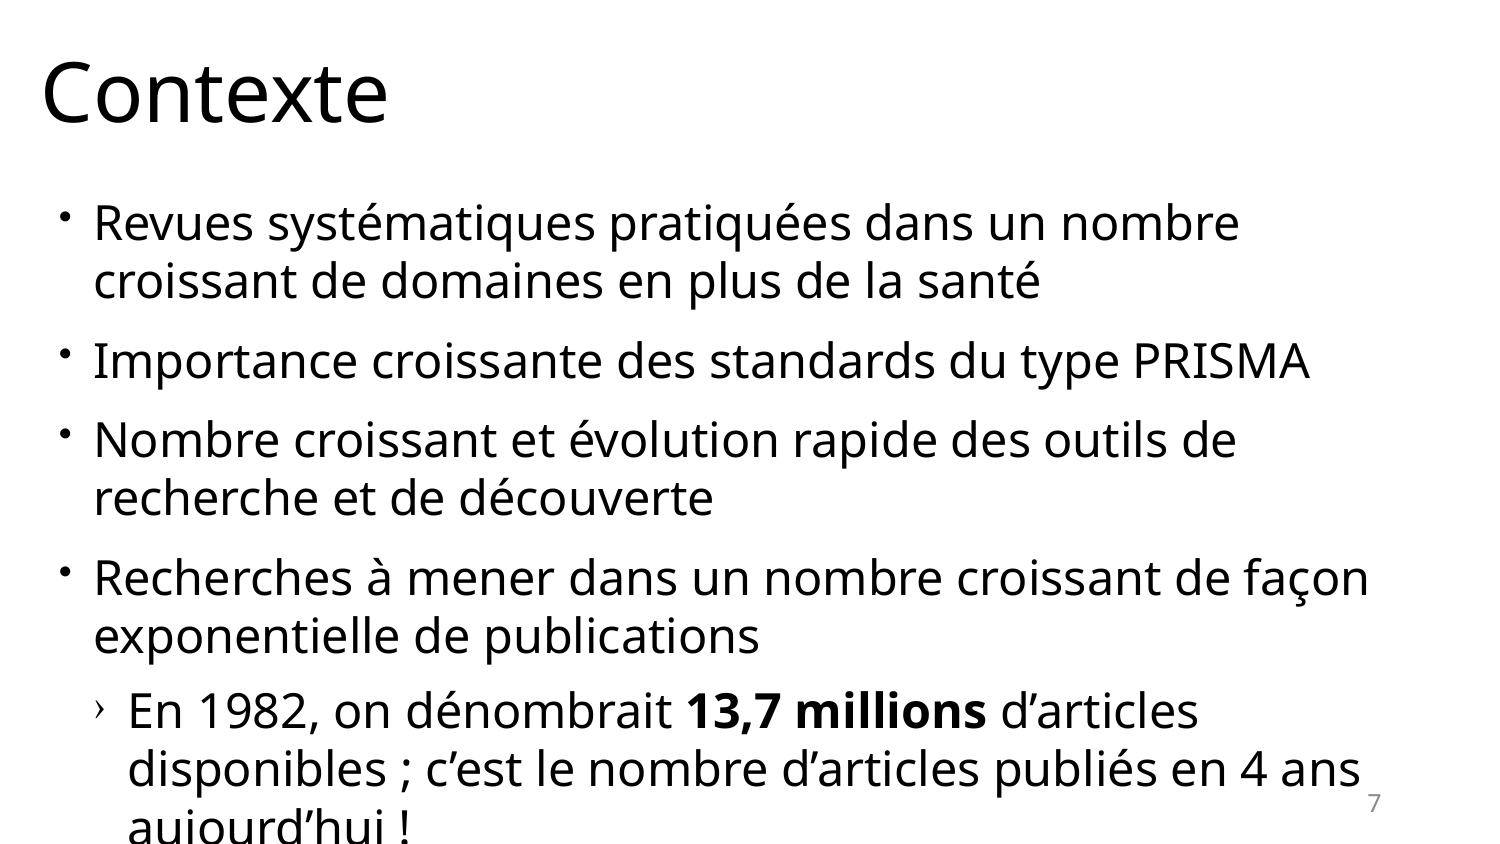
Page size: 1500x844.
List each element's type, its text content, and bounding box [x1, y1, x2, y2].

list Revues systématiques pratiquées dans un nombre croissant de domaines en plus de la santé Importance croissante des standards du type PRISMA Nombre croissant et évolution rapide des outils de recherche et de découverte Recherches à mener dans un nombre croissant de façon exponentielle de publications En 1982, on dénombrait 13,7 millions d’articles disponibles ; c’est le nombre d’articles publiés en 4 ans aujourd’hui ! [58, 191, 1421, 844]
title Contexte [25, 14, 1320, 178]
